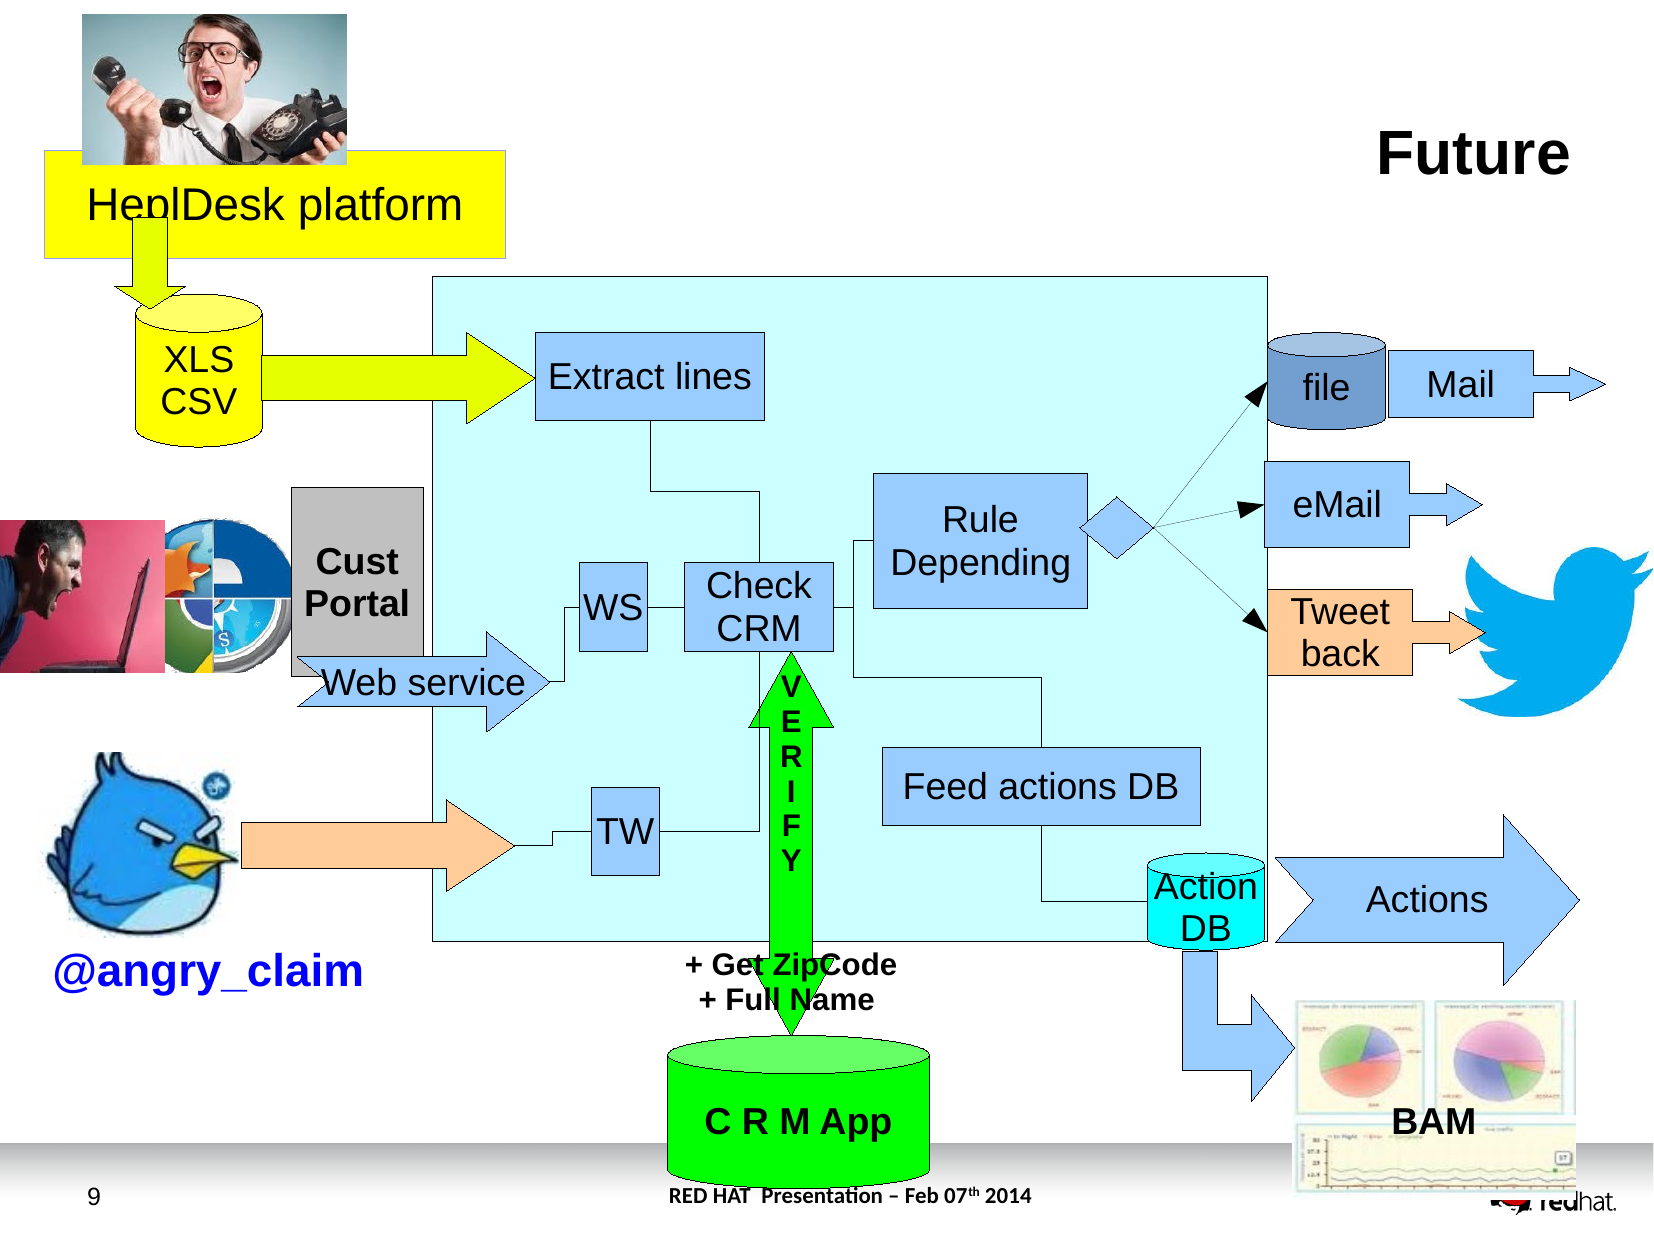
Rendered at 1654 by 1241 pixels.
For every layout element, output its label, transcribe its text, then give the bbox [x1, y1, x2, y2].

text_box WS [579, 562, 648, 652]
text_box [114, 257, 186, 309]
text_box [241, 608, 769, 942]
text_box HeplDesk platform [44, 150, 132, 259]
text_box Actions [1275, 814, 1580, 986]
text_box Extract lines [535, 332, 765, 421]
text_box Web service [297, 631, 550, 732]
text_box [261, 276, 1268, 942]
text_box [793, 608, 1149, 942]
text_box file [1267, 346, 1386, 430]
text_box [760, 652, 790, 705]
picture [37, 752, 241, 937]
text_box @angry_claim [37, 937, 451, 1004]
title Future [82, 49, 1571, 257]
text_box Tweet back [1267, 589, 1486, 676]
text_box V E R I F Y + Get ZipCode + Full Name [756, 652, 834, 1036]
text_box Feed actions DB [882, 747, 1201, 826]
picture [0, 1000, 1654, 1241]
text_box Mail [1388, 350, 1606, 418]
text_box XLS CSV [135, 314, 263, 448]
text_box Rule Depending [873, 473, 1088, 609]
picture [0, 516, 291, 673]
text_box [1182, 951, 1295, 1102]
text_box Action DB [1147, 867, 1265, 951]
text_box Check CRM [684, 562, 834, 652]
picture [1457, 639, 1516, 717]
picture [82, 14, 347, 165]
text_box TW [591, 787, 660, 876]
text_box C R M App [667, 1056, 930, 1189]
picture [1537, 547, 1654, 717]
picture [1457, 547, 1591, 621]
text_box [1156, 506, 1268, 629]
text_box eMail [1264, 461, 1483, 548]
text_box [1156, 386, 1268, 526]
text_box Cust Portal [291, 487, 424, 677]
